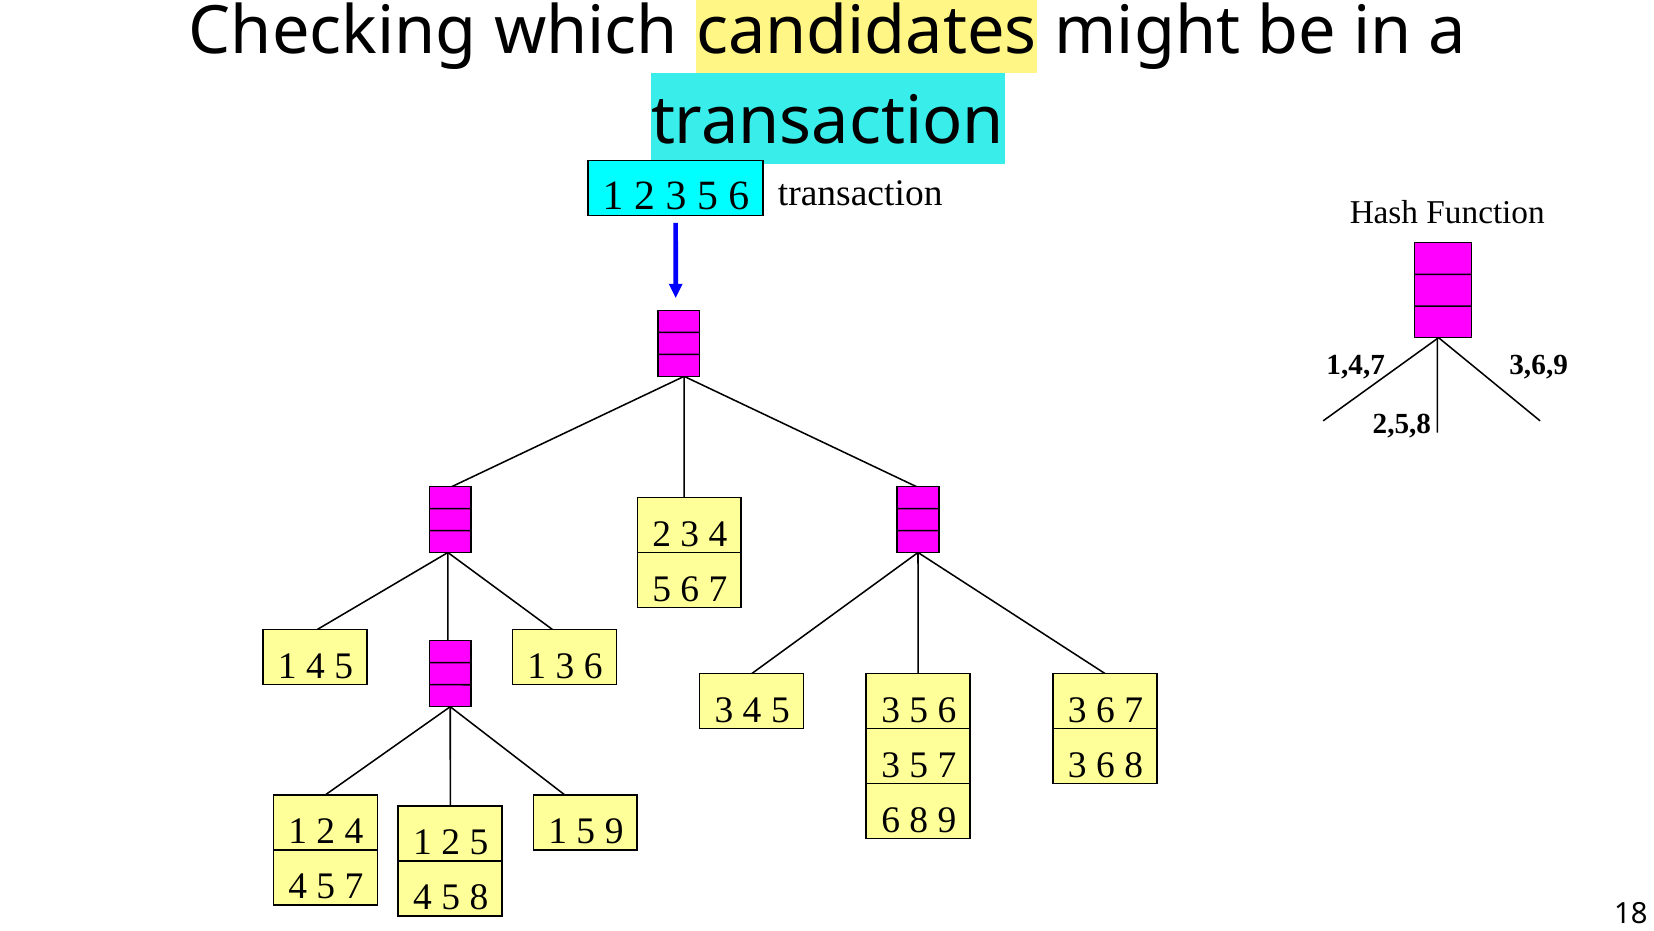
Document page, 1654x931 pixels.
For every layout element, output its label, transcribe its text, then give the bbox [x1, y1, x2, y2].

text_box [1414, 307, 1472, 338]
text_box [866, 783, 970, 787]
title Checking which candidates might be in a transaction [8, 16, 1648, 129]
text_box [429, 640, 471, 661]
text_box 1 2 5 [398, 809, 504, 864]
text_box 1 5 9 [533, 798, 639, 859]
text_box [1414, 242, 1472, 273]
text_box [658, 356, 700, 377]
text_box 6 8 9 [866, 787, 972, 848]
text_box 3 4 5 [699, 677, 805, 738]
text_box [398, 860, 503, 864]
text_box [273, 849, 378, 853]
text_box 1,4,7 [1372, 367, 1401, 388]
text_box [897, 510, 939, 529]
text_box 4 5 7 [273, 853, 379, 914]
text_box [263, 629, 367, 633]
text_box [429, 532, 471, 553]
text_box [897, 532, 939, 553]
text_box 2,5,8 [1357, 397, 1447, 448]
text_box [658, 310, 700, 331]
text_box [637, 497, 742, 501]
text_box [897, 486, 939, 507]
text_box 3 5 7 [866, 732, 972, 787]
text_box 5 6 7 [637, 556, 743, 617]
text_box 3 6 8 [1053, 732, 1159, 793]
text_box [273, 794, 378, 798]
text_box 1,4,7 [1311, 337, 1401, 388]
text_box transaction [763, 160, 958, 221]
text_box [398, 805, 503, 809]
text_box [658, 334, 700, 353]
text_box 1 3 6 [512, 633, 618, 694]
text_box Hash Function [1334, 183, 1561, 238]
text_box [1053, 728, 1158, 732]
text_box [512, 629, 617, 633]
text_box 1 2 4 [273, 798, 379, 853]
text_box 3 5 6 [866, 677, 972, 732]
text_box [429, 664, 471, 683]
text_box [1053, 673, 1158, 677]
text_box [699, 673, 804, 677]
text_box 4 5 8 [398, 864, 504, 925]
text_box [429, 510, 471, 529]
text_box [866, 673, 970, 677]
text_box [429, 686, 471, 707]
text_box [866, 728, 970, 732]
text_box 3,6,9 [1494, 337, 1584, 388]
text_box 1 4 5 [263, 633, 369, 694]
text_box [1414, 276, 1472, 305]
text_box 1 2 3 5 6 [587, 160, 765, 226]
text_box 2 3 4 [637, 501, 743, 556]
text_box 3 6 7 [1053, 677, 1159, 732]
text_box [637, 552, 742, 556]
text_box [429, 486, 471, 507]
text_box [533, 794, 638, 798]
